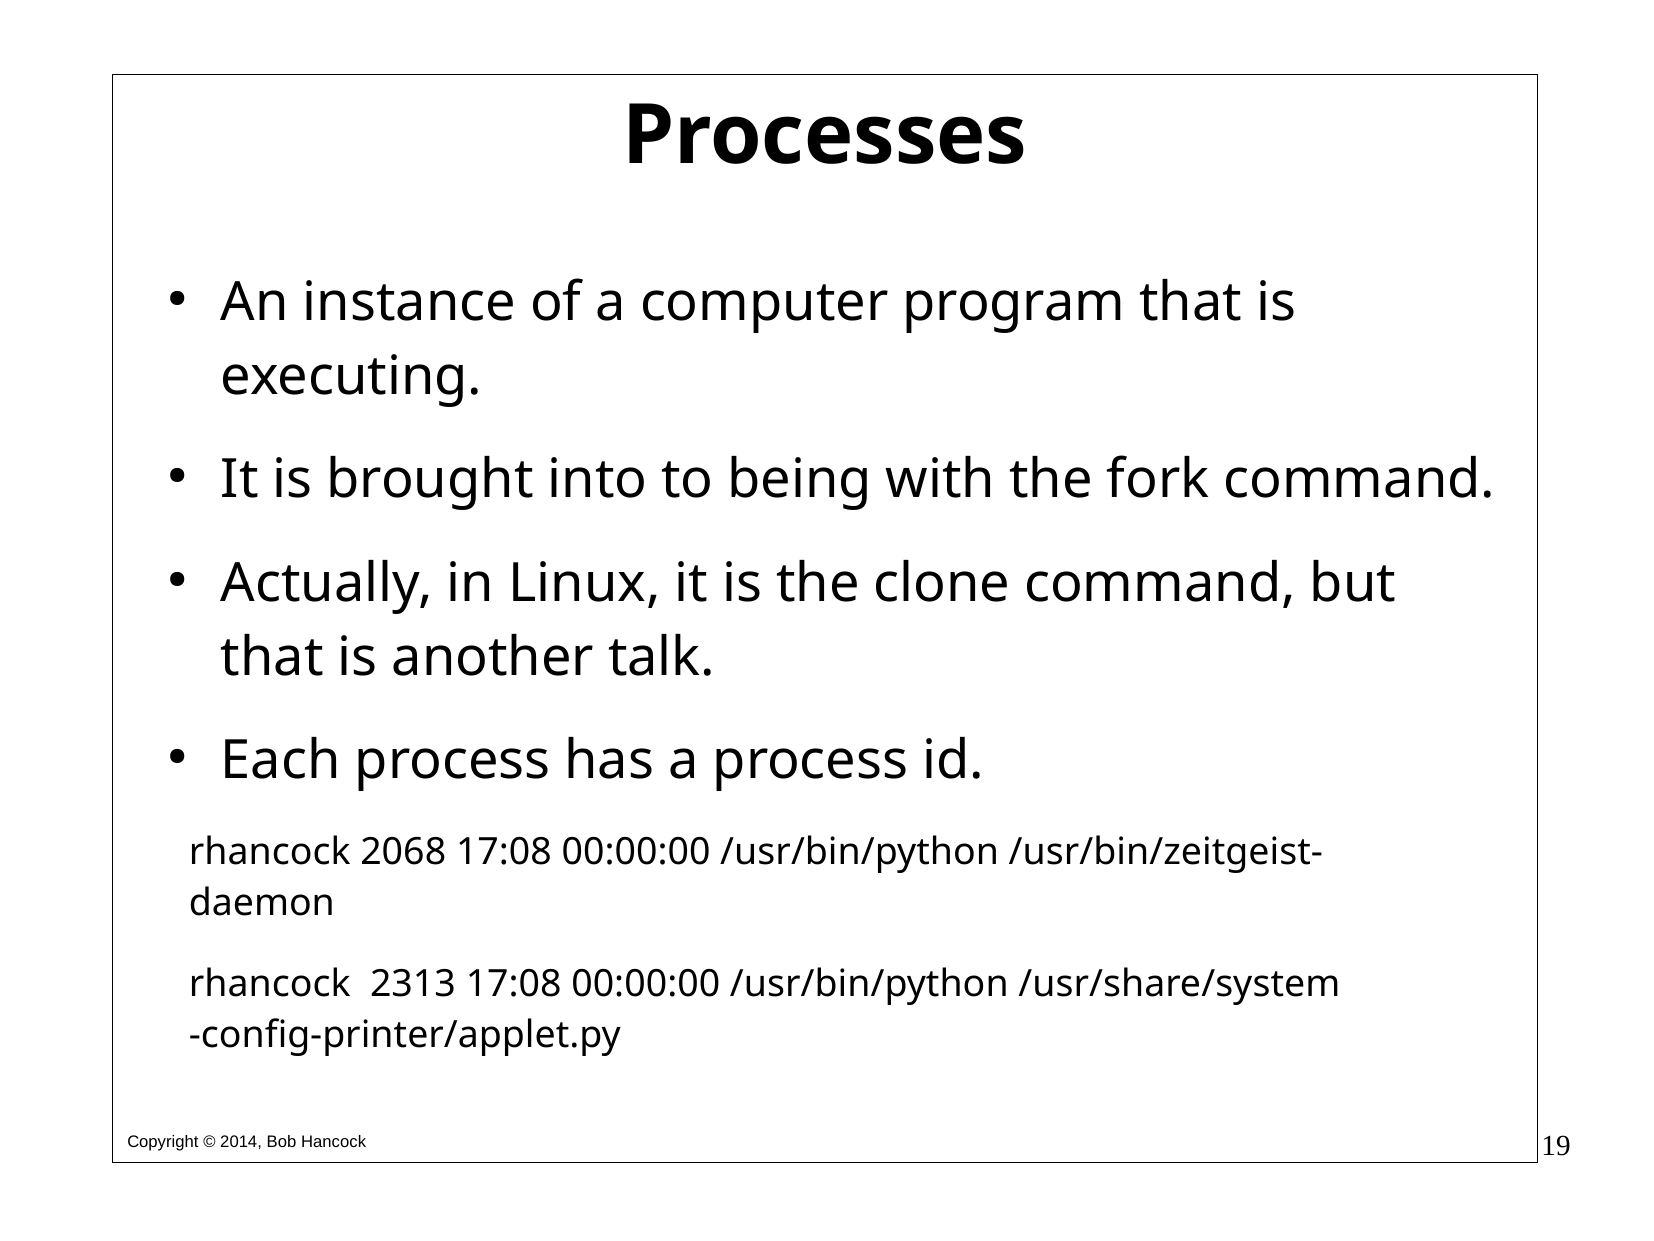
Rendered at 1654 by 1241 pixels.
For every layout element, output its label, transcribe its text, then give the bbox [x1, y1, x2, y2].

list An instance of a computer program that is executing. It is brought into to being with the fork command. Actually, in Linux, it is the clone command, but that is another talk. Each process has a process id. rhancock 2068 17:08 00:00:00 /usr/bin/python /usr/bin/zeitgeist- daemon rhancock 2313 17:08 00:00:00 /usr/bin/python /usr/share/system -config-printer/applet.py [150, 262, 1501, 1126]
text_box Copyright © 2014, Bob Hancock [112, 1125, 382, 1159]
title Processes [112, 75, 1538, 188]
